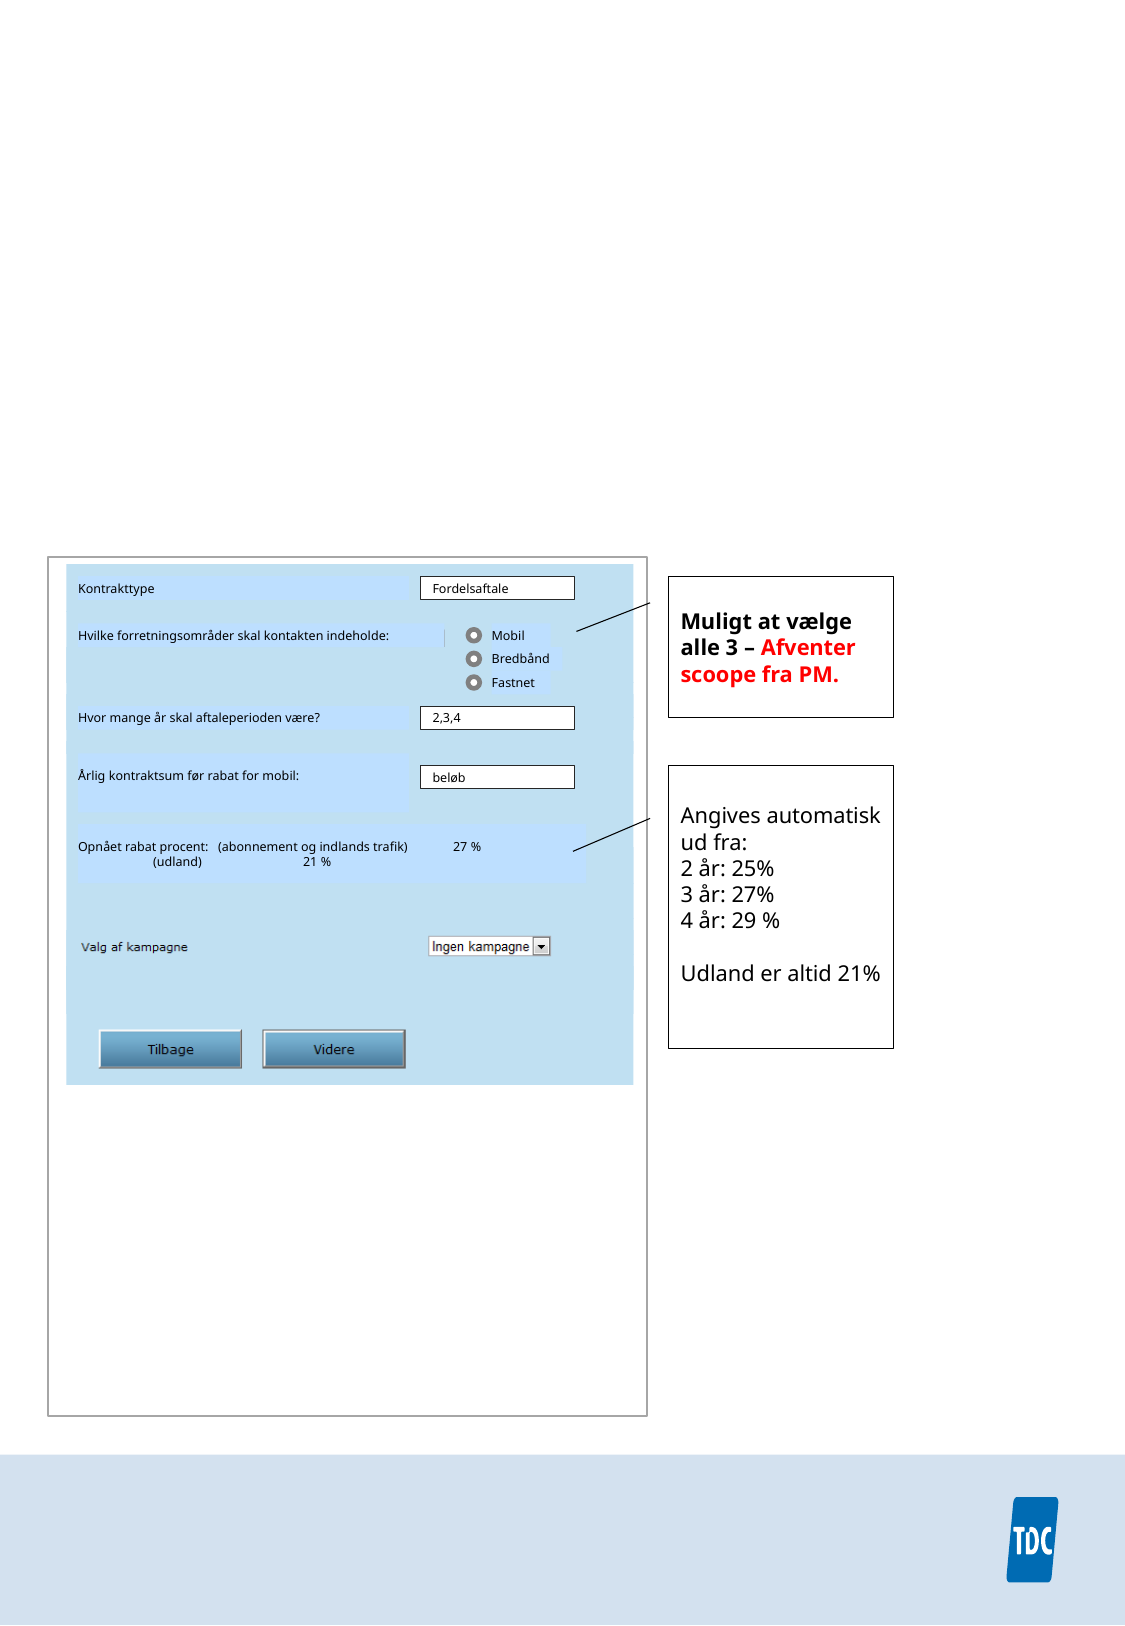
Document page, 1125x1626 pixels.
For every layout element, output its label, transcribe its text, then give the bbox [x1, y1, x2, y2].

text_box Mobil [491, 623, 551, 647]
text_box 2,3,4 [420, 706, 575, 730]
text_box Kontrakttype [78, 576, 409, 600]
text_box Fordelsaftale [420, 576, 575, 600]
text_box Årlig kontraktsum før rabat for mobil: [78, 753, 409, 813]
text_box Muligt at vælge alle 3 – Afventer scoope fra PM. [669, 576, 893, 718]
text_box Bredbånd [491, 647, 563, 671]
picture [66, 564, 634, 1085]
text_box Fastnet [491, 670, 551, 695]
text_box Hvor mange år skal aftaleperioden være? [78, 706, 409, 730]
text_box Hvilke forretningsområder skal kontakten indeholde: [78, 623, 445, 648]
text_box [47, 556, 647, 1416]
text_box beløb [420, 765, 575, 789]
text_box Angives automatisk ud fra: 2 år: 25% 3 år: 27% 4 år: 29 % Udland er altid 21% [669, 765, 893, 1049]
text_box Opnået rabat procent: (abonnement og indlands trafik) 27 % (udland) 21 % [78, 824, 587, 884]
